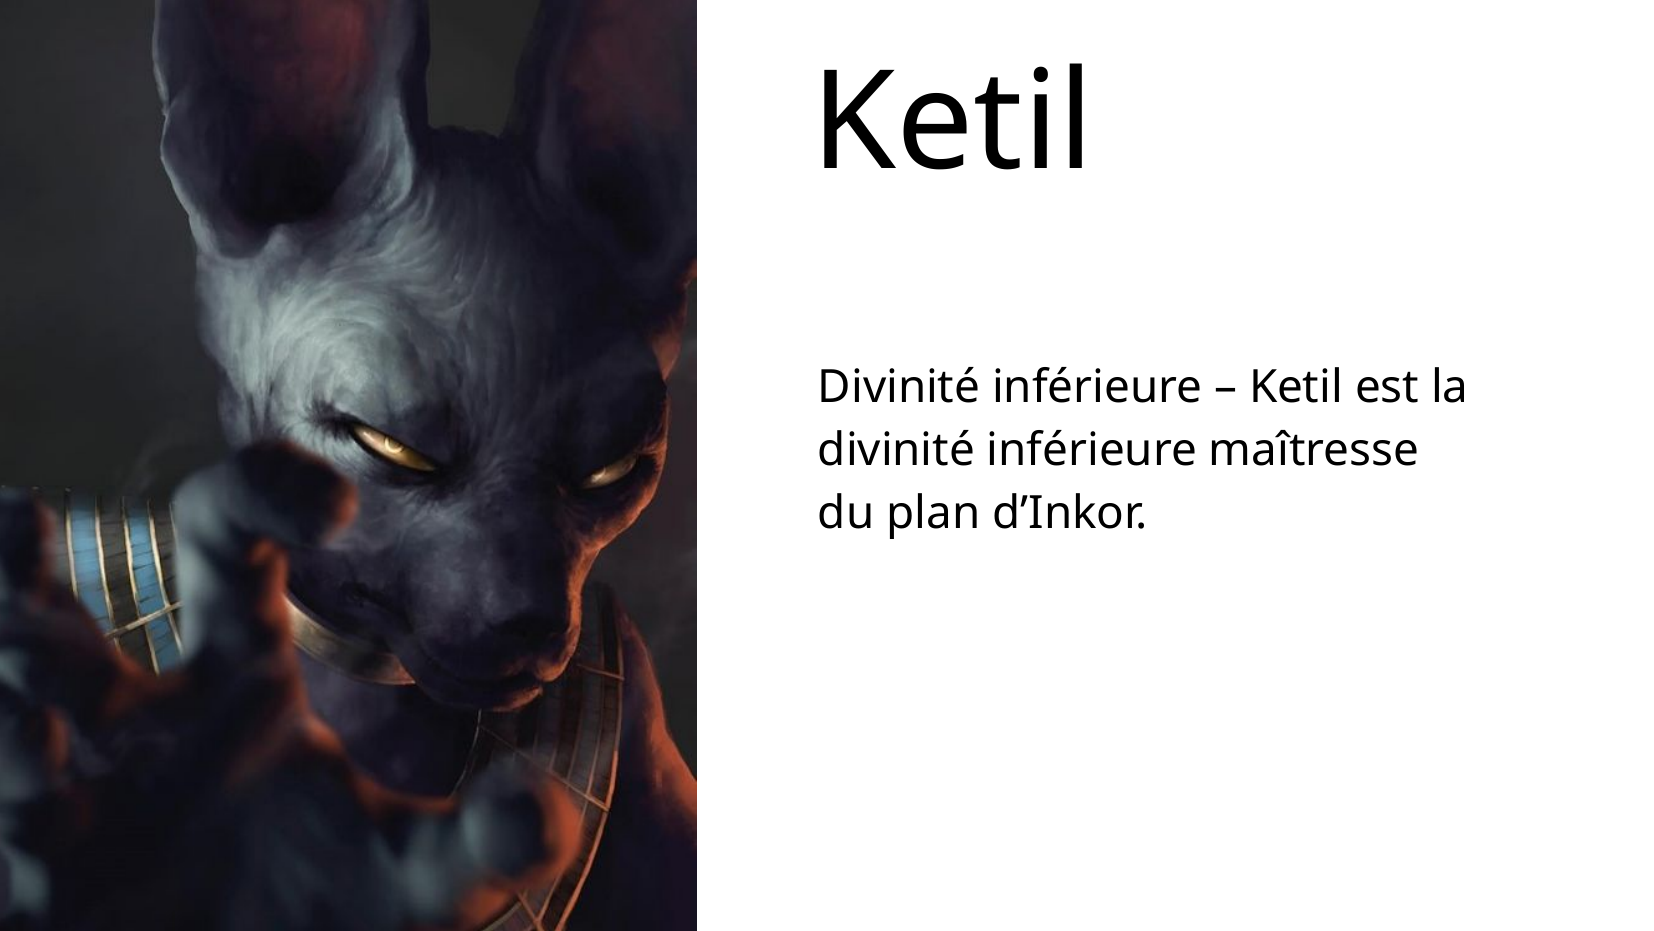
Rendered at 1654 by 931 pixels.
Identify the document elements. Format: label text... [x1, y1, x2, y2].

text_box Divinité inférieure – Ketil est la divinité inférieure maîtresse du plan d’Inkor. [803, 346, 1489, 591]
picture [0, 0, 697, 931]
title Ketil [697, 14, 1571, 216]
